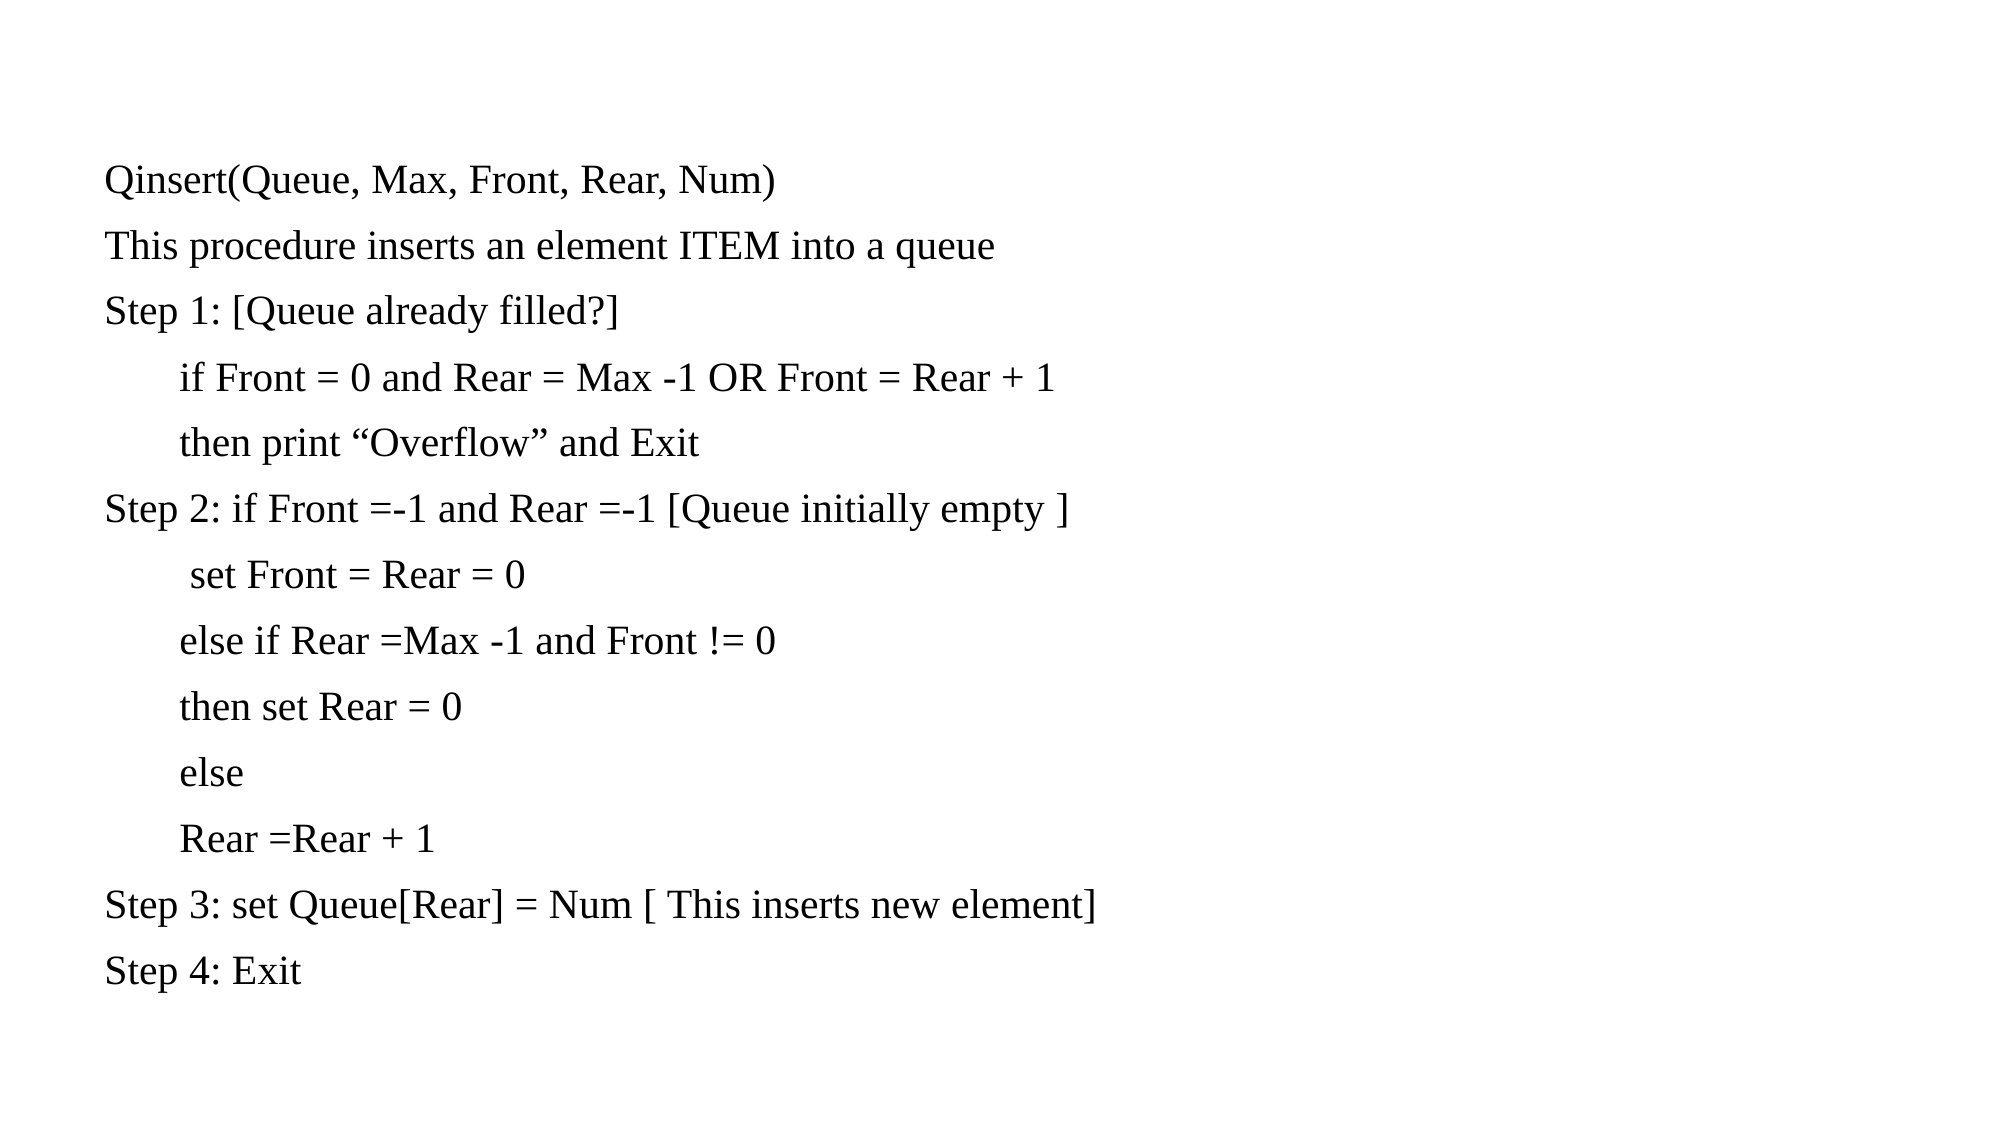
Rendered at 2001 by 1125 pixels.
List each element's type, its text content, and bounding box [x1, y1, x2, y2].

list Qinsert(Queue, Max, Front, Rear, Num) This procedure inserts an element ITEM into a queue Step 1: [Queue already filled?] if Front = 0 and Rear = Max -1 OR Front = Rear + 1 then print “Overflow” and Exit Step 2: if Front =-1 and Rear =-1 [Queue initially empty ] set Front = Rear = 0 else if Rear =Max -1 and Front != 0 then set Rear = 0 else Rear =Rear + 1 Step 3: set Queue[Rear] = Num [ This inserts new element] Step 4: Exit [89, 78, 1863, 1014]
